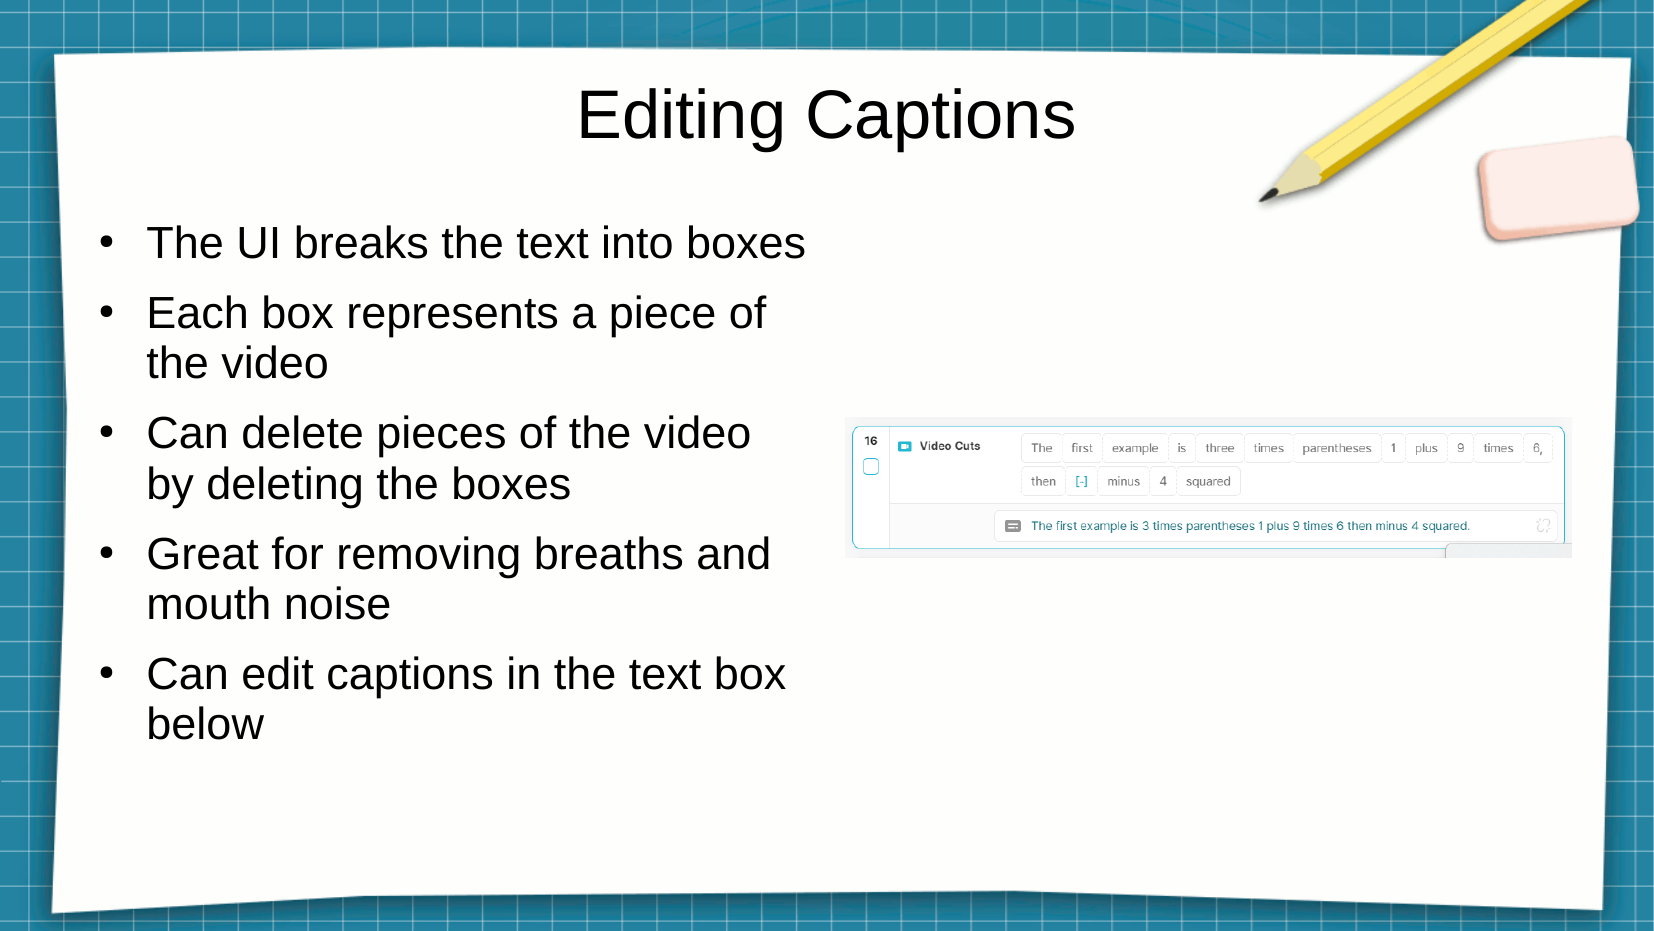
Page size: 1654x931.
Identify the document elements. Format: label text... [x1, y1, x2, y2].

picture [0, 0, 1654, 931]
title Editing Captions [82, 37, 1571, 193]
list The UI breaks the text into boxes Each box represents a piece of the video Can delete pieces of the video by deleting the boxes Great for removing breaths and mouth noise Can edit captions in the text box below [82, 217, 809, 758]
